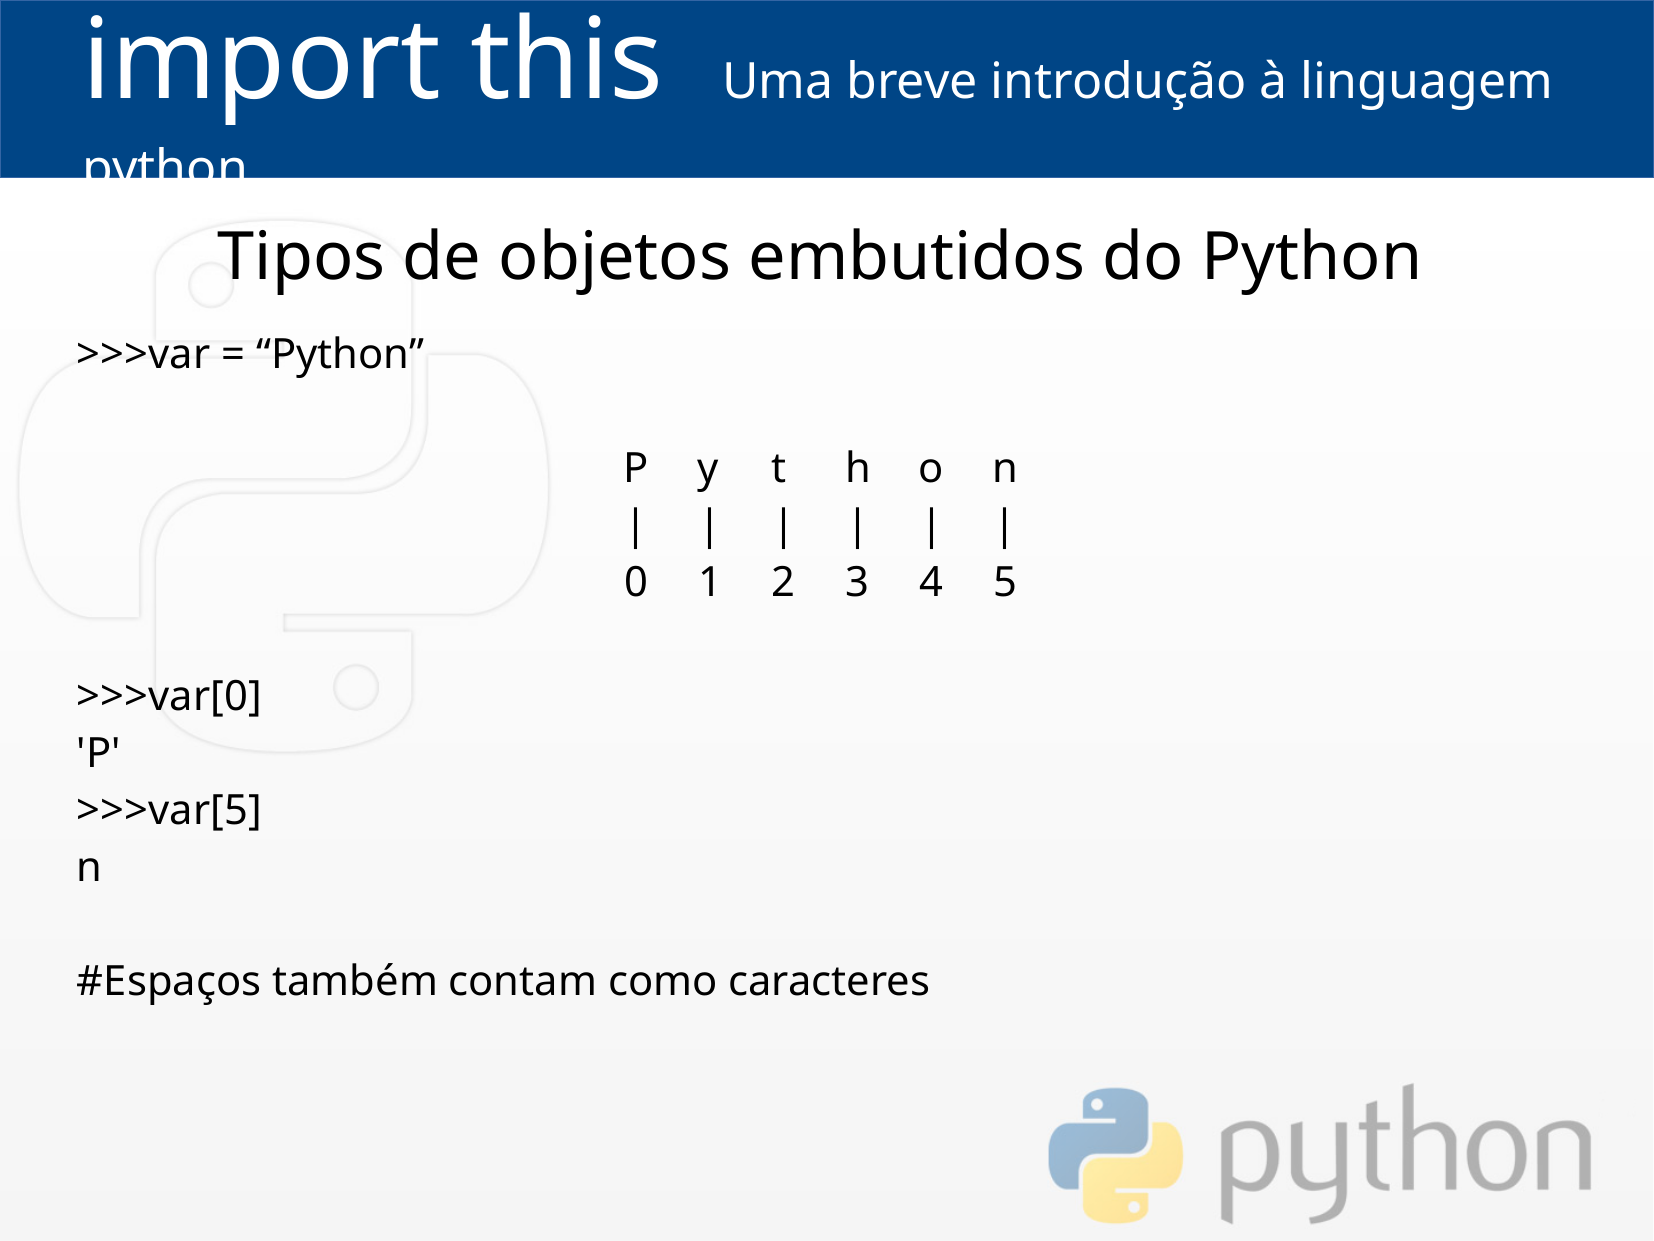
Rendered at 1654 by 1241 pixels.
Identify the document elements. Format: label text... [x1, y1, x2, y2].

text_box Tipos de objetos embutidos do Python [106, 200, 1536, 296]
text_box [0, 0, 1654, 178]
title import this Uma breve introdução à linguagem python [82, 1, 1571, 178]
picture [0, 200, 1654, 1241]
subtitle >>>var = “Python” P y t h o n | | | | | | 0 1 2 3 4 5 >>>var[0] 'P' >>>var[5] n #Espaços também contam como caracteres [76, 318, 1565, 1128]
